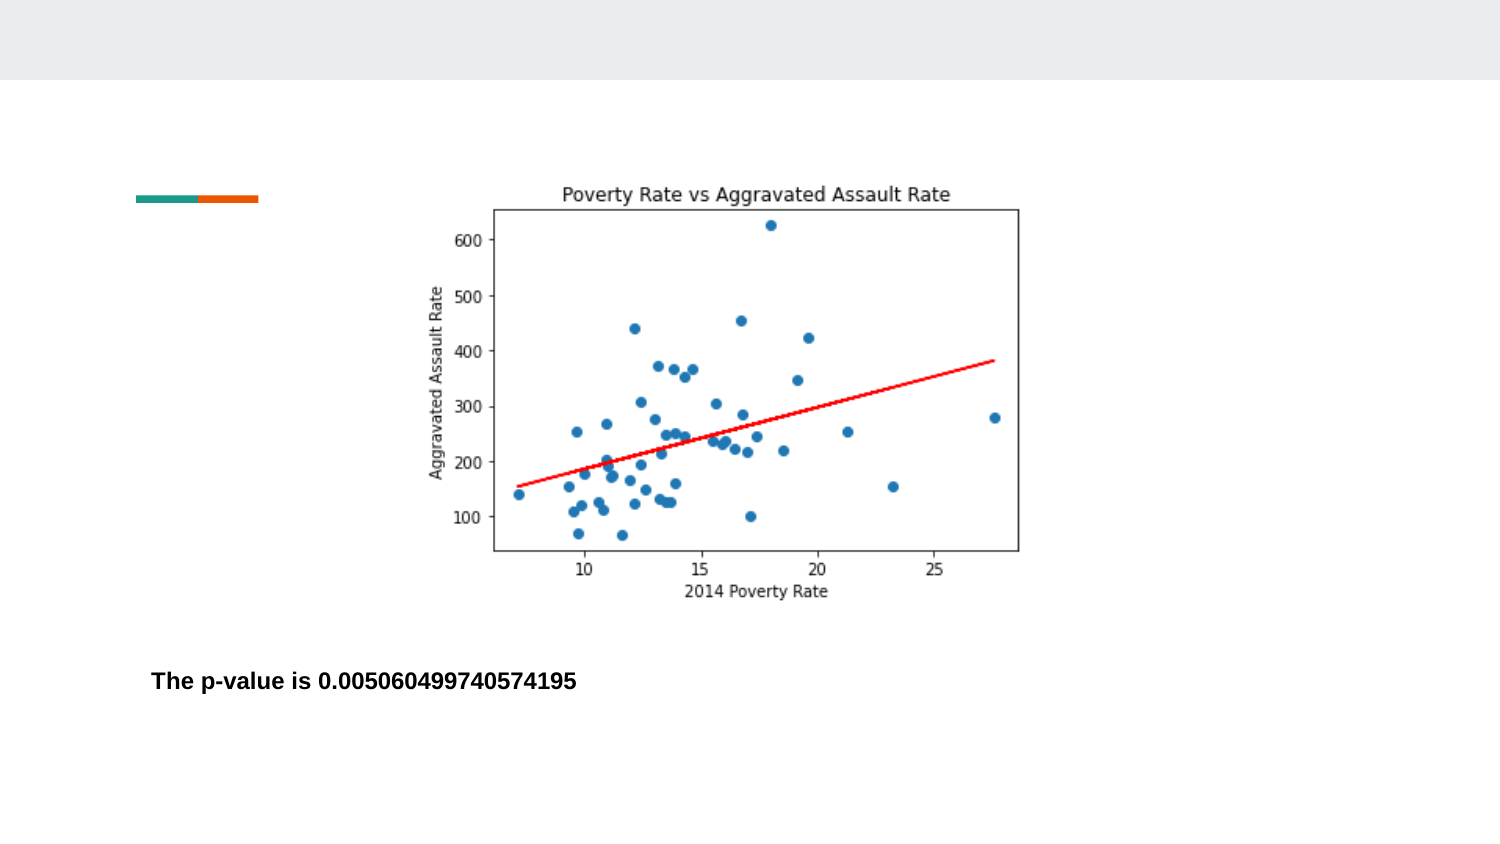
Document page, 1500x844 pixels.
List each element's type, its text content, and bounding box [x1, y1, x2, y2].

list The p-value is 0.005060499740574195 [136, 646, 1409, 790]
picture [420, 175, 1029, 610]
